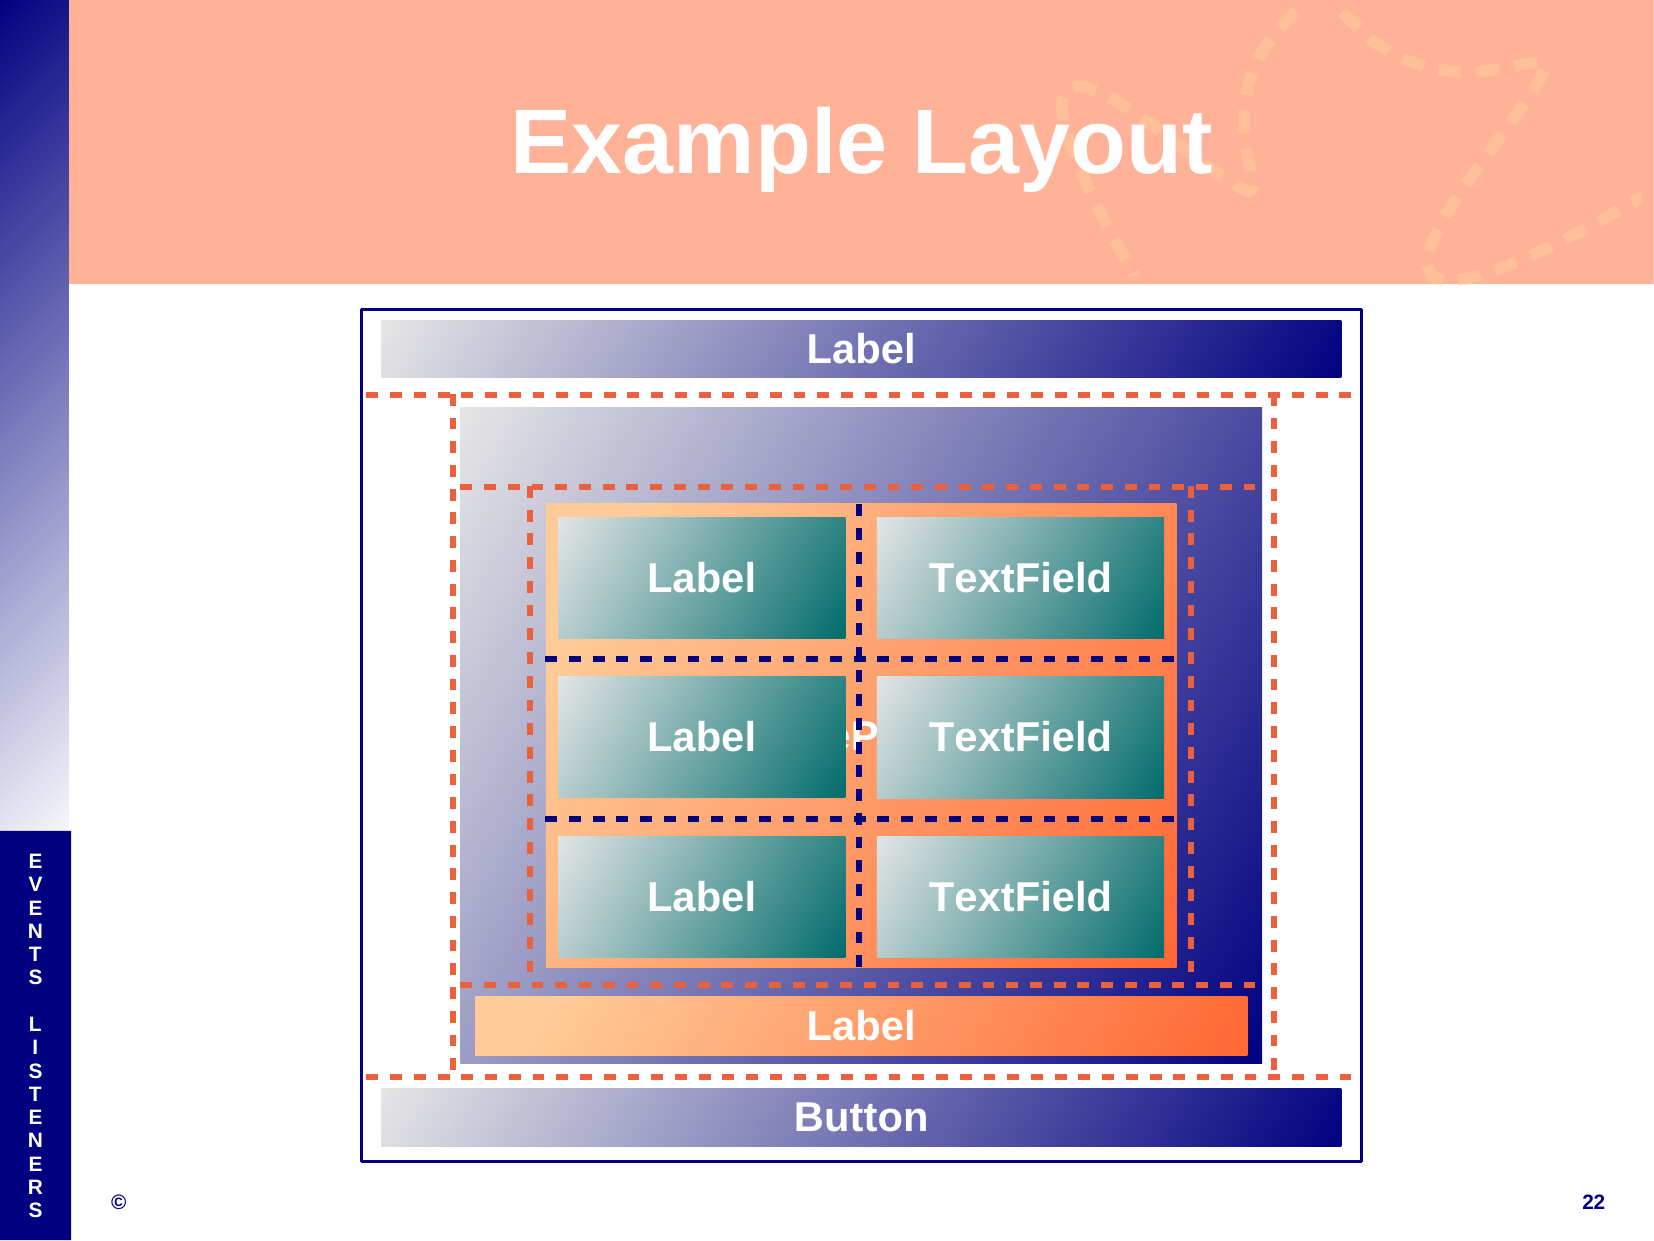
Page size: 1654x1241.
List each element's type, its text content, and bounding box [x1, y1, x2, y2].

text_box Button [381, 1088, 1342, 1147]
text_box Label [475, 996, 1248, 1056]
text_box TextField [876, 517, 1165, 639]
text_box TextField [876, 836, 1165, 958]
text_box Label [558, 676, 846, 798]
text_box E V E N T S L I S T E N E R S [0, 831, 71, 1241]
text_box Panel [460, 407, 1263, 1064]
text_box TextField [876, 676, 1165, 799]
text_box Label [381, 320, 1342, 378]
text_box DatePanel [545, 503, 1177, 968]
title Example Layout [70, 37, 1654, 246]
text_box Label [558, 836, 846, 958]
text_box Label [558, 517, 846, 639]
